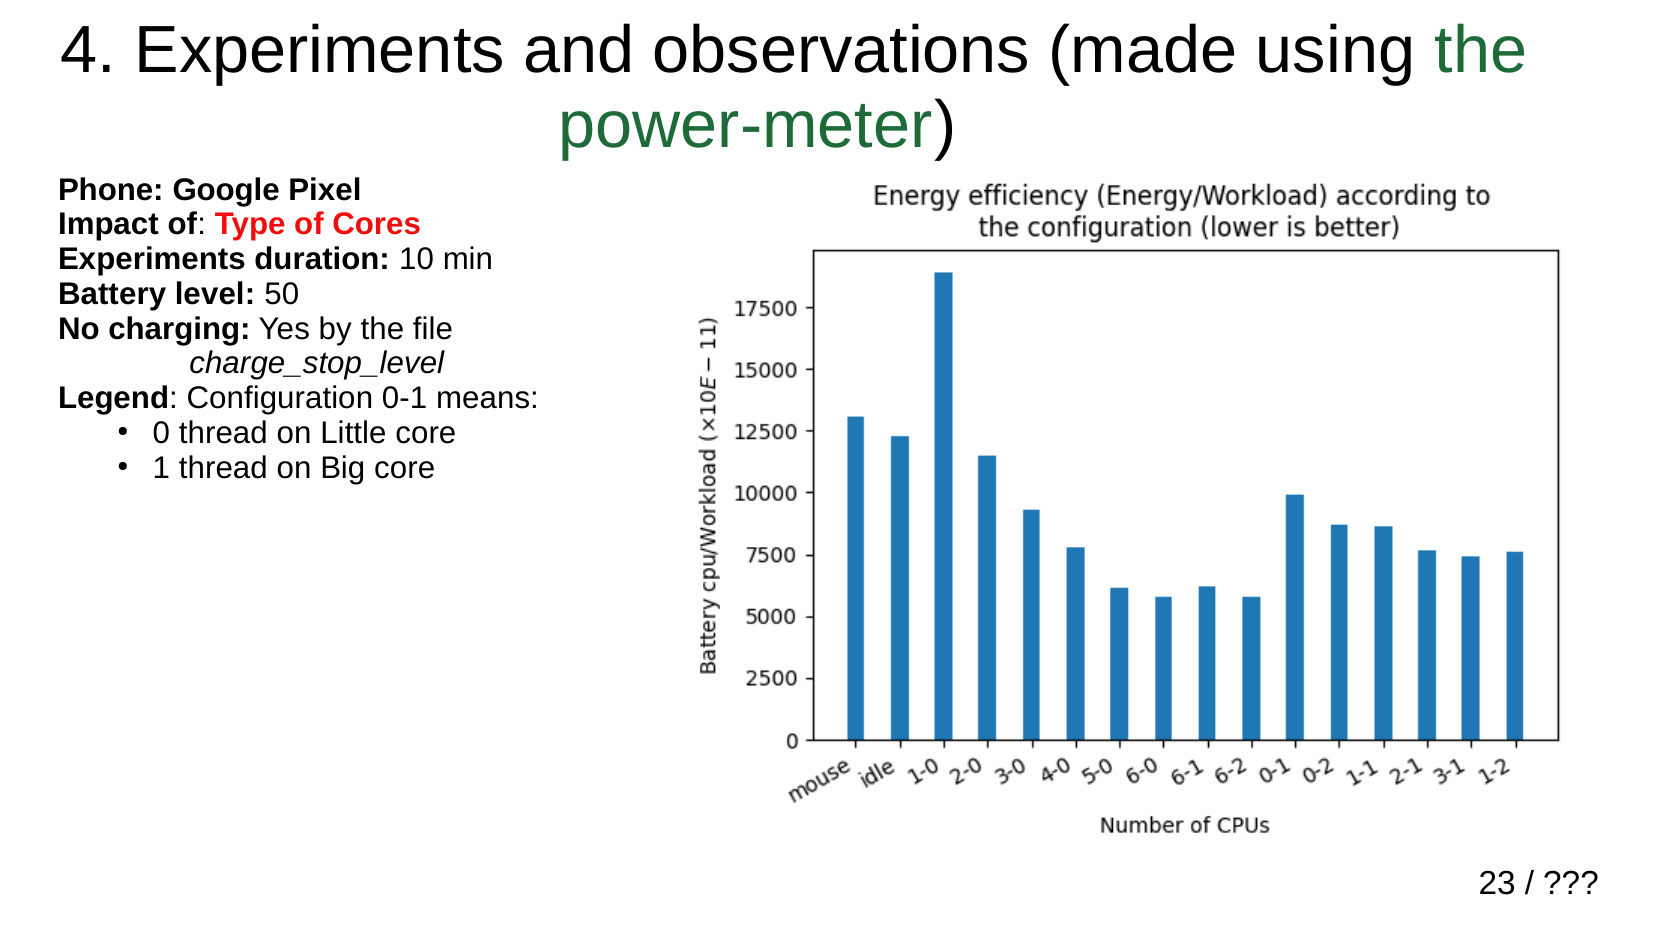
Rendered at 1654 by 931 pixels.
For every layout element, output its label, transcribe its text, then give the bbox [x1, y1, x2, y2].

title 4. Experiments and observations (made using the power-meter) [60, 11, 1654, 162]
picture [693, 163, 1654, 884]
text_box Phone: Google Pixel Impact of: Type of Cores Experiments duration: 10 min Battery level: 50 No charging: Yes by the file charge_stop_level Legend: Configuration 0-1 means: 0 thread on Little core 1 thread on Big core [43, 164, 713, 527]
text_box 23 / ??? [1463, 857, 1652, 928]
